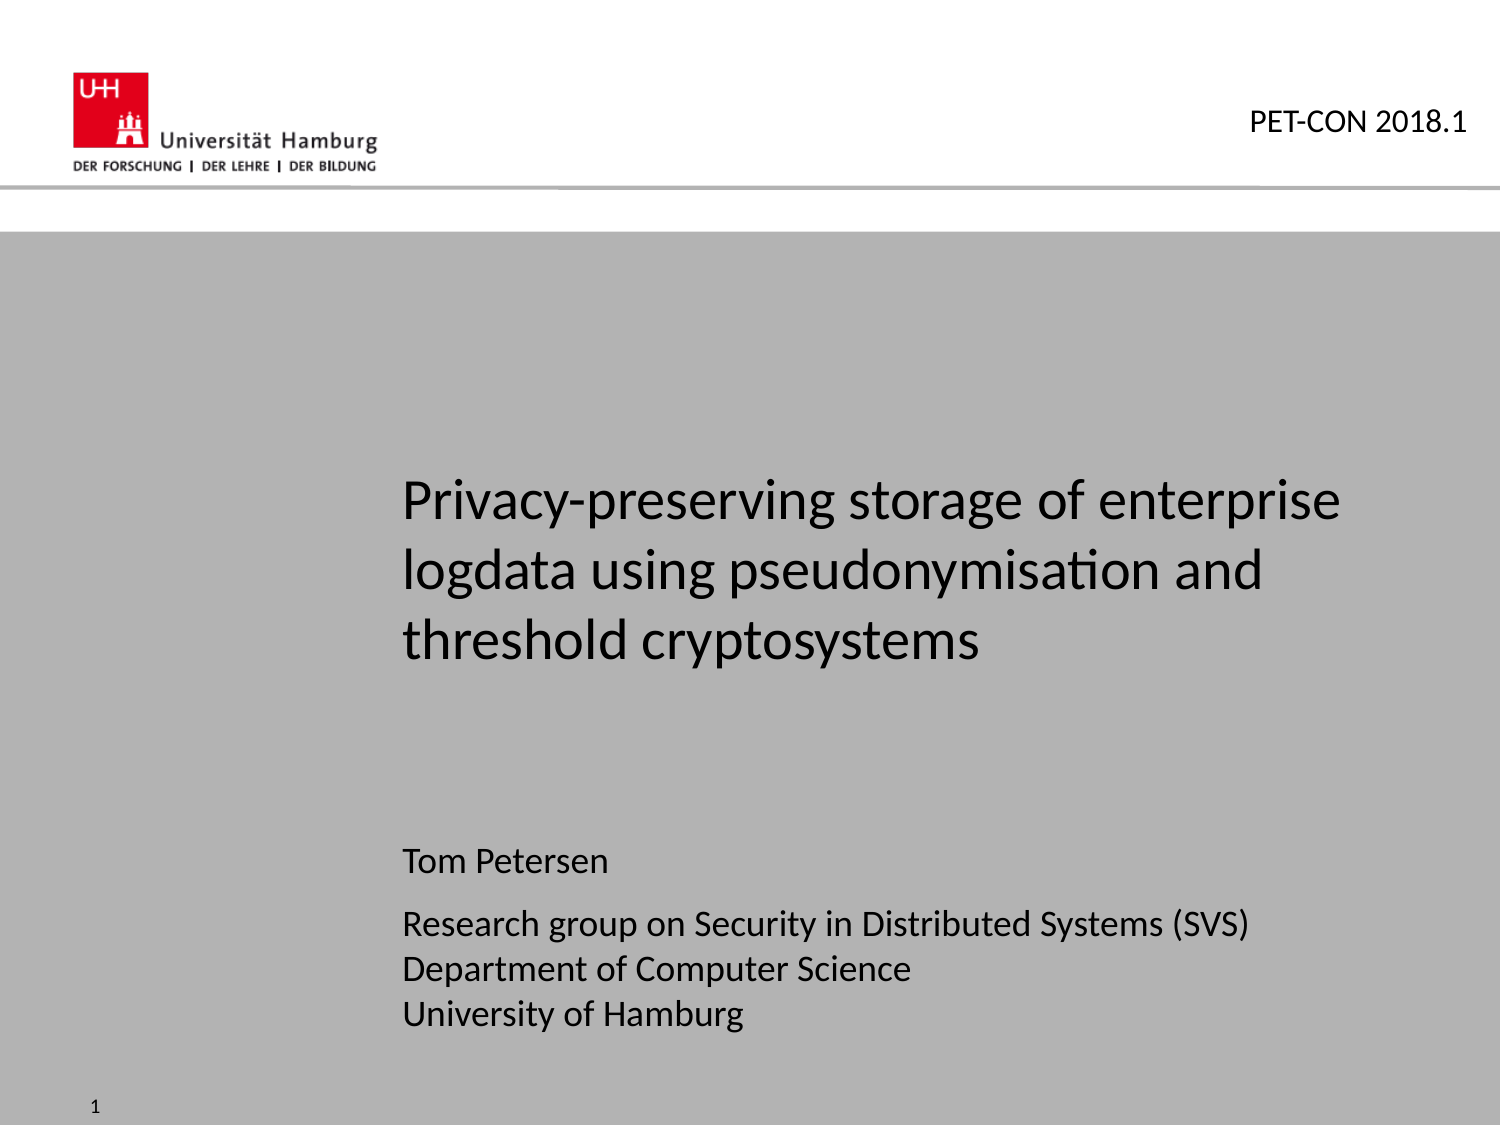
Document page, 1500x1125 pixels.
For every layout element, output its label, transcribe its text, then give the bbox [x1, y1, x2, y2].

text_box PET-CON 2018.1 [419, 19, 1483, 220]
text_box Tom Petersen Research group on Security in Distributed Systems (SVS) Department of Computer Science University of Hamburg [387, 828, 1500, 992]
text_box Privacy-preserving storage of enterprise logdata using pseudonymisation and threshold cryptosystems [387, 503, 1500, 679]
